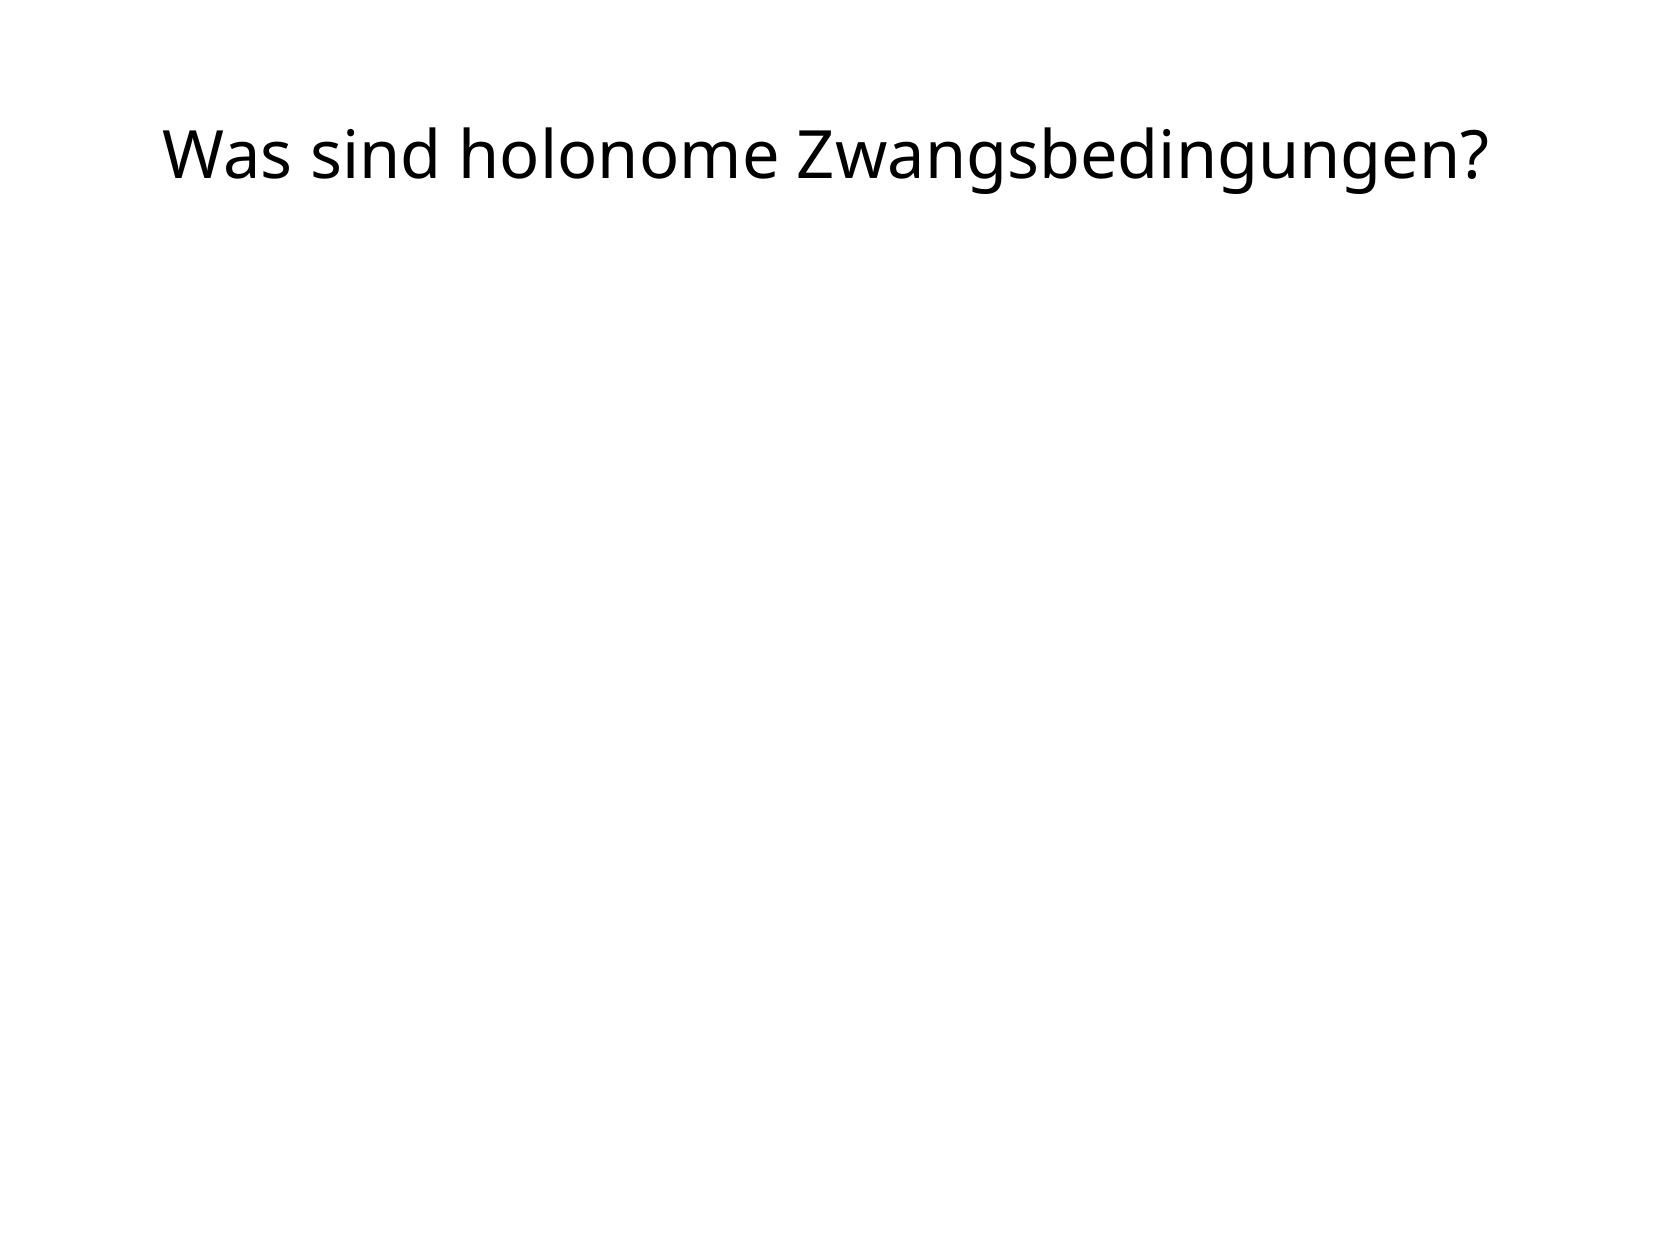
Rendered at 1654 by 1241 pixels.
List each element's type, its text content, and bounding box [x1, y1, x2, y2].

title Was sind holonome Zwangsbedingungen? [82, 49, 1571, 257]
